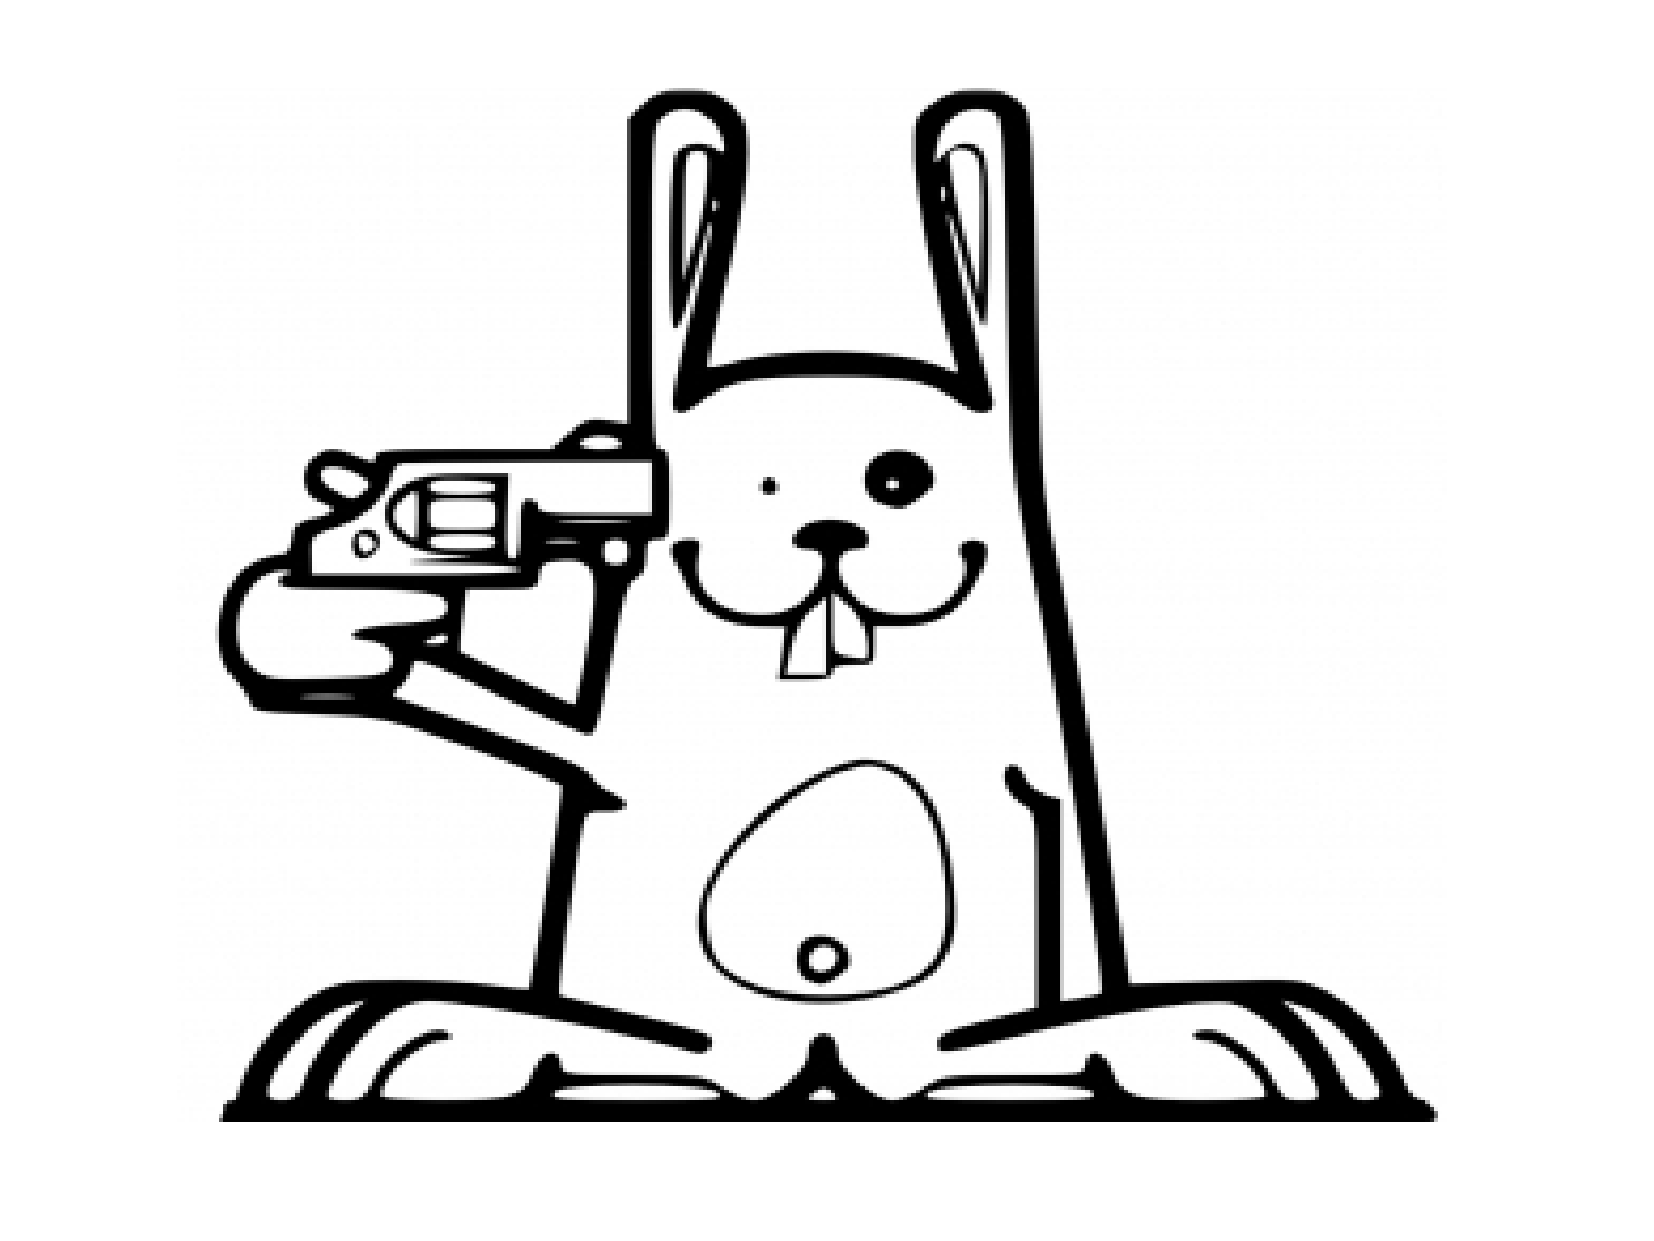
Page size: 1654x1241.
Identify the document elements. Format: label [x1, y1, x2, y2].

picture [177, 88, 1447, 1123]
